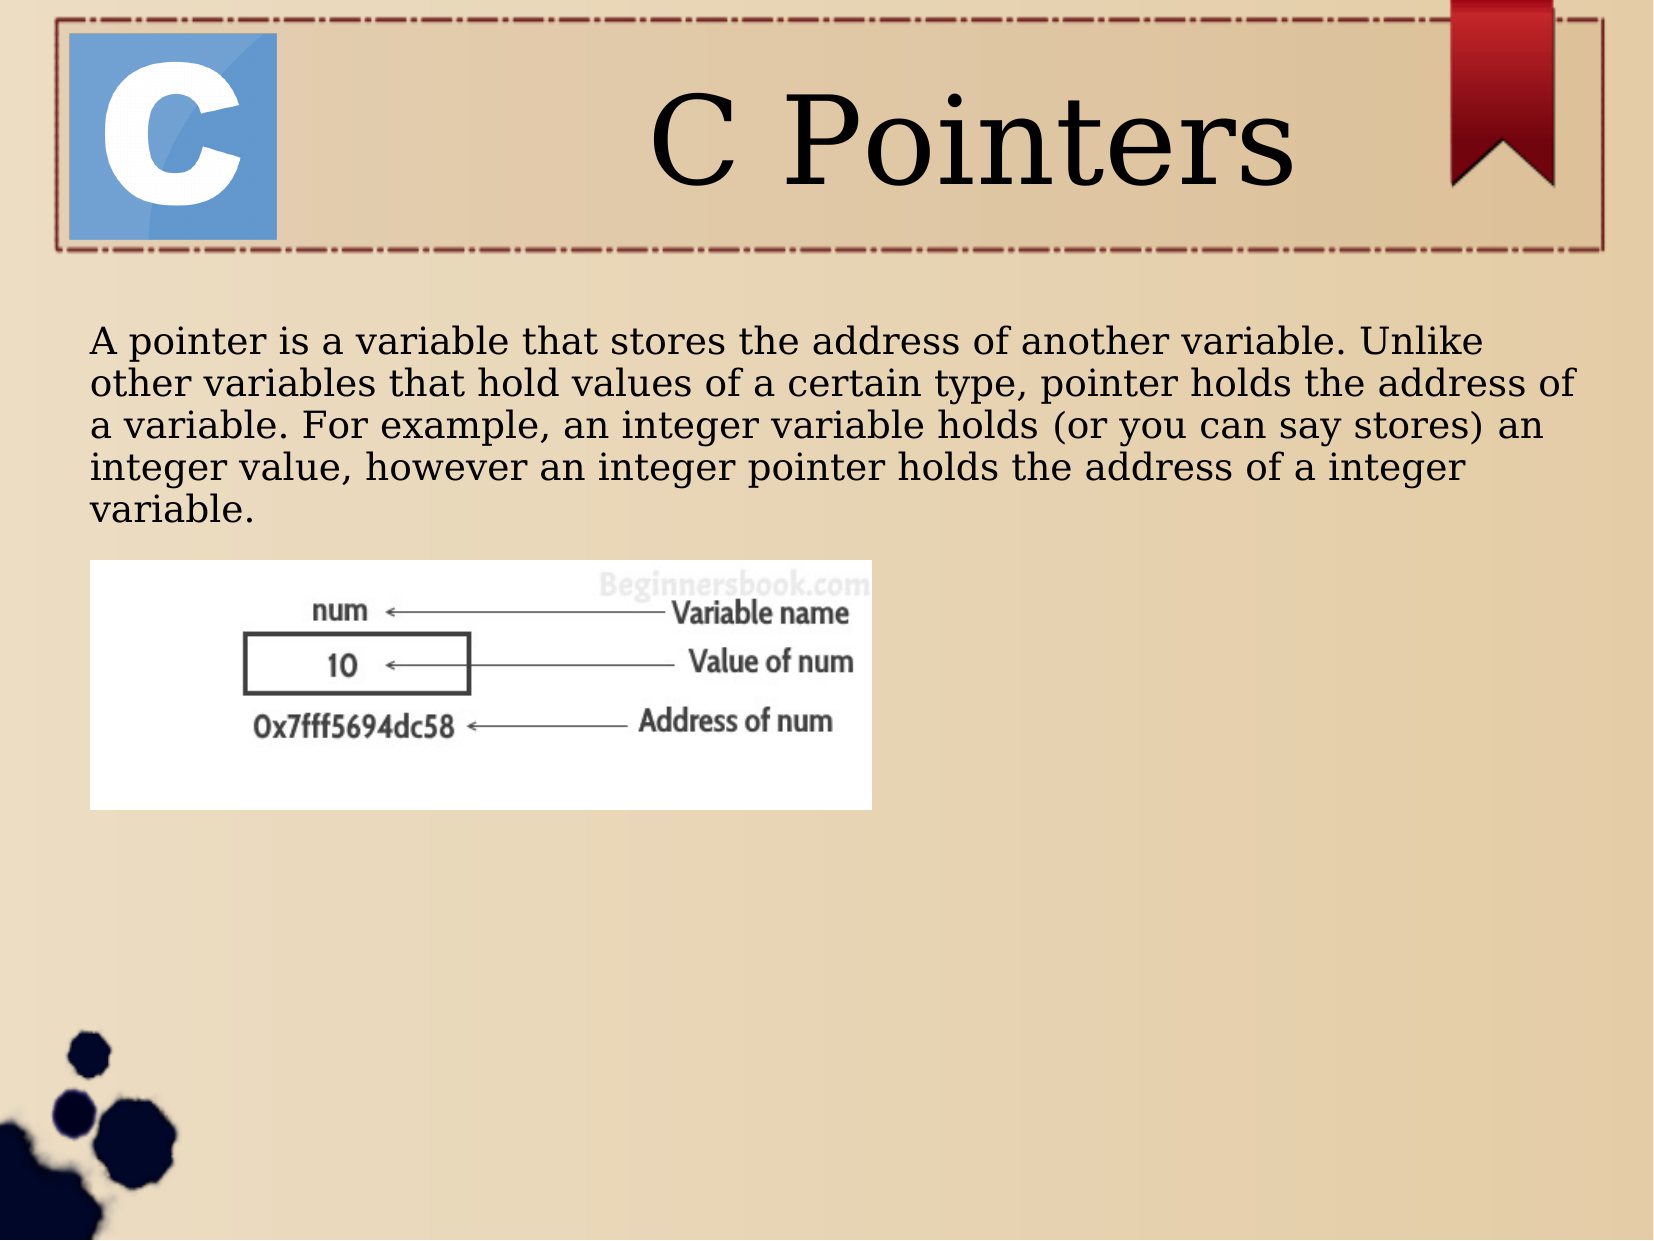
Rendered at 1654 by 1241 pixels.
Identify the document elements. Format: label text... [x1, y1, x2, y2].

picture [0, 0, 1654, 1240]
text_box A pointer is a variable that stores the address of another variable. Unlike other variables that hold values of a certain type, pointer holds the address of a variable. For example, an integer variable holds (or you can say stores) an integer value, however an integer pointer holds the address of a integer variable. [75, 313, 1606, 622]
title C Pointers [495, 47, 1413, 229]
